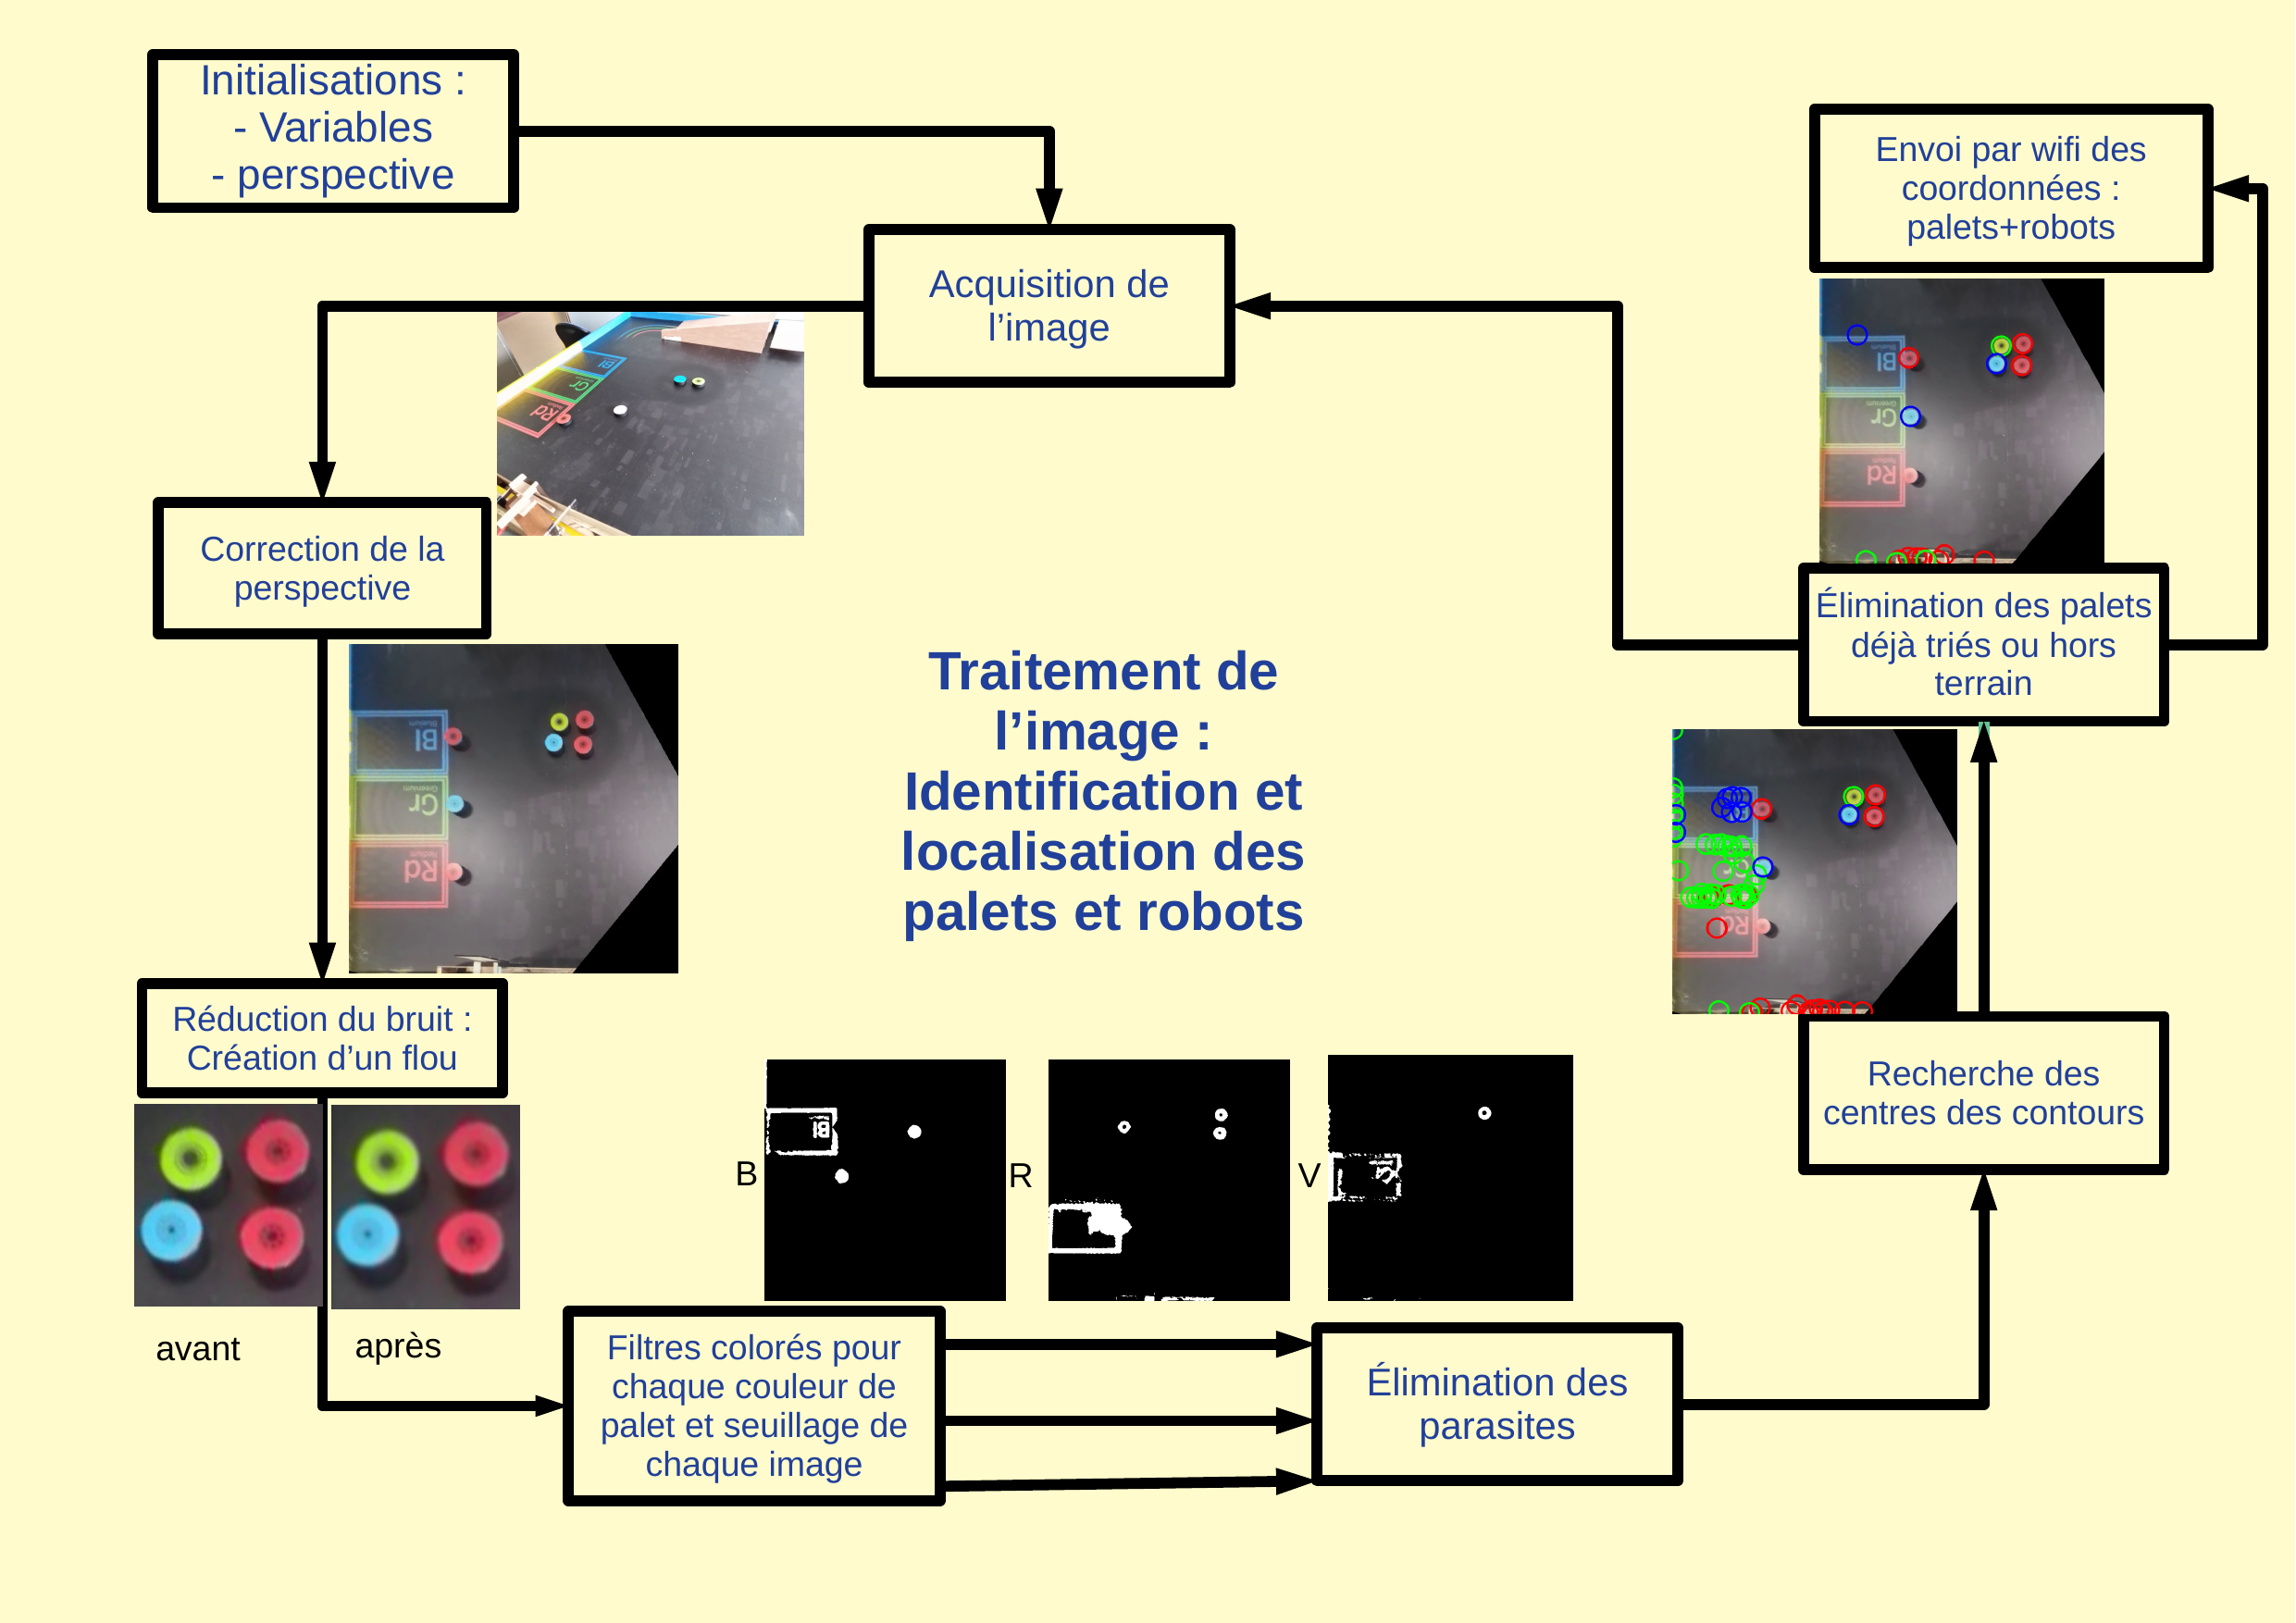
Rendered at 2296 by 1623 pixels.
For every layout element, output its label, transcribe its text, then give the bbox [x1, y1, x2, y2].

picture [497, 312, 804, 536]
picture [1049, 1059, 1290, 1301]
text_box V [1284, 1149, 1350, 1203]
text_box Élimination des parasites [1317, 1328, 1678, 1481]
text_box après [341, 1319, 484, 1373]
text_box Réduction du bruit : Création d’un flou [142, 983, 503, 1094]
text_box Correction de la perspective [158, 502, 487, 635]
picture [1672, 729, 1957, 1014]
picture [1819, 279, 2104, 564]
text_box Filtres colorés pour chaque couleur de palet et seuillage de chaque image [568, 1311, 940, 1501]
picture [349, 644, 678, 973]
text_box Élimination des palets déjà triés ou hors terrain [1803, 568, 2165, 722]
picture [331, 1105, 520, 1309]
text_box R [994, 1149, 1072, 1203]
picture [764, 1059, 1006, 1301]
picture [134, 1104, 323, 1307]
text_box Traitement de l’image : Identification et localisation des palets et robots [863, 634, 1345, 1009]
picture [1328, 1055, 1573, 1301]
text_box Envoi par wifi des coordonnées : palets+robots [1814, 109, 2208, 268]
text_box Initialisations : - Variables - perspective [153, 55, 515, 208]
text_box avant [142, 1322, 323, 1375]
text_box Recherche des centres des contours [1803, 1016, 2165, 1170]
text_box Acquisition de l’image [868, 229, 1230, 383]
text_box B [721, 1147, 788, 1200]
